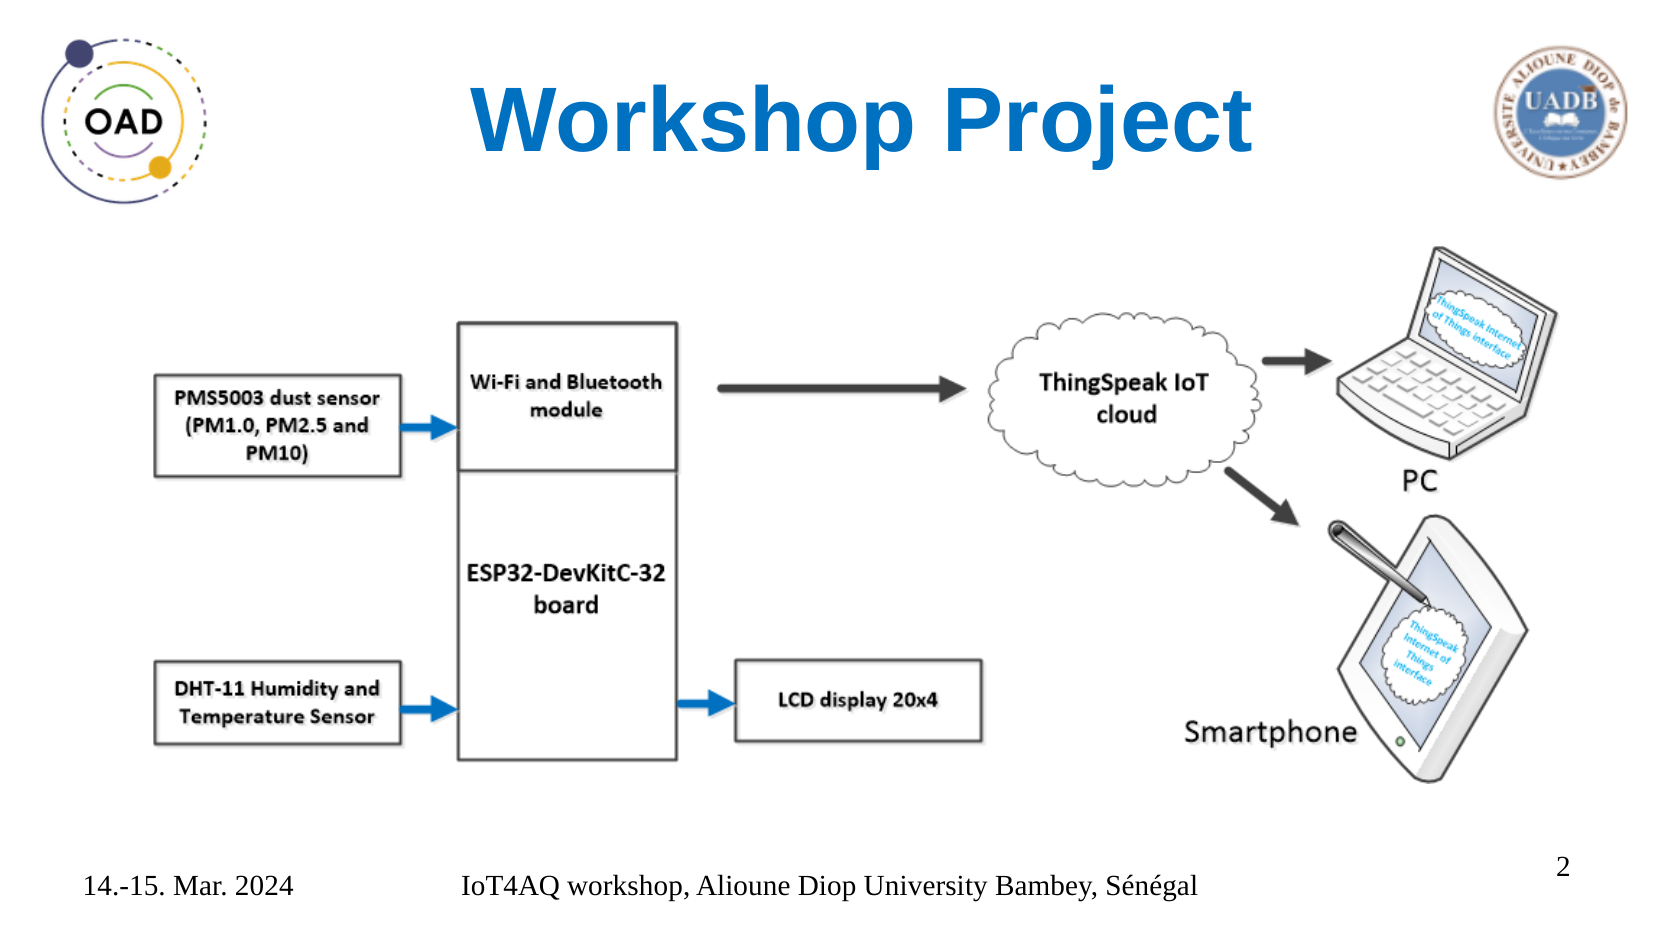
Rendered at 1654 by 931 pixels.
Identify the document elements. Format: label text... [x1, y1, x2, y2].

slide_number <number> [1312, 847, 1571, 912]
title Workshop Project [278, 37, 1446, 193]
picture [153, 246, 1560, 785]
picture [1482, 37, 1641, 188]
picture [0, 24, 242, 225]
slide_number 14.-15. Mar. 2024 [82, 866, 338, 931]
footer IoT4AQ workshop, Alioune Diop University Bambey, Sénégal [342, 866, 1318, 931]
